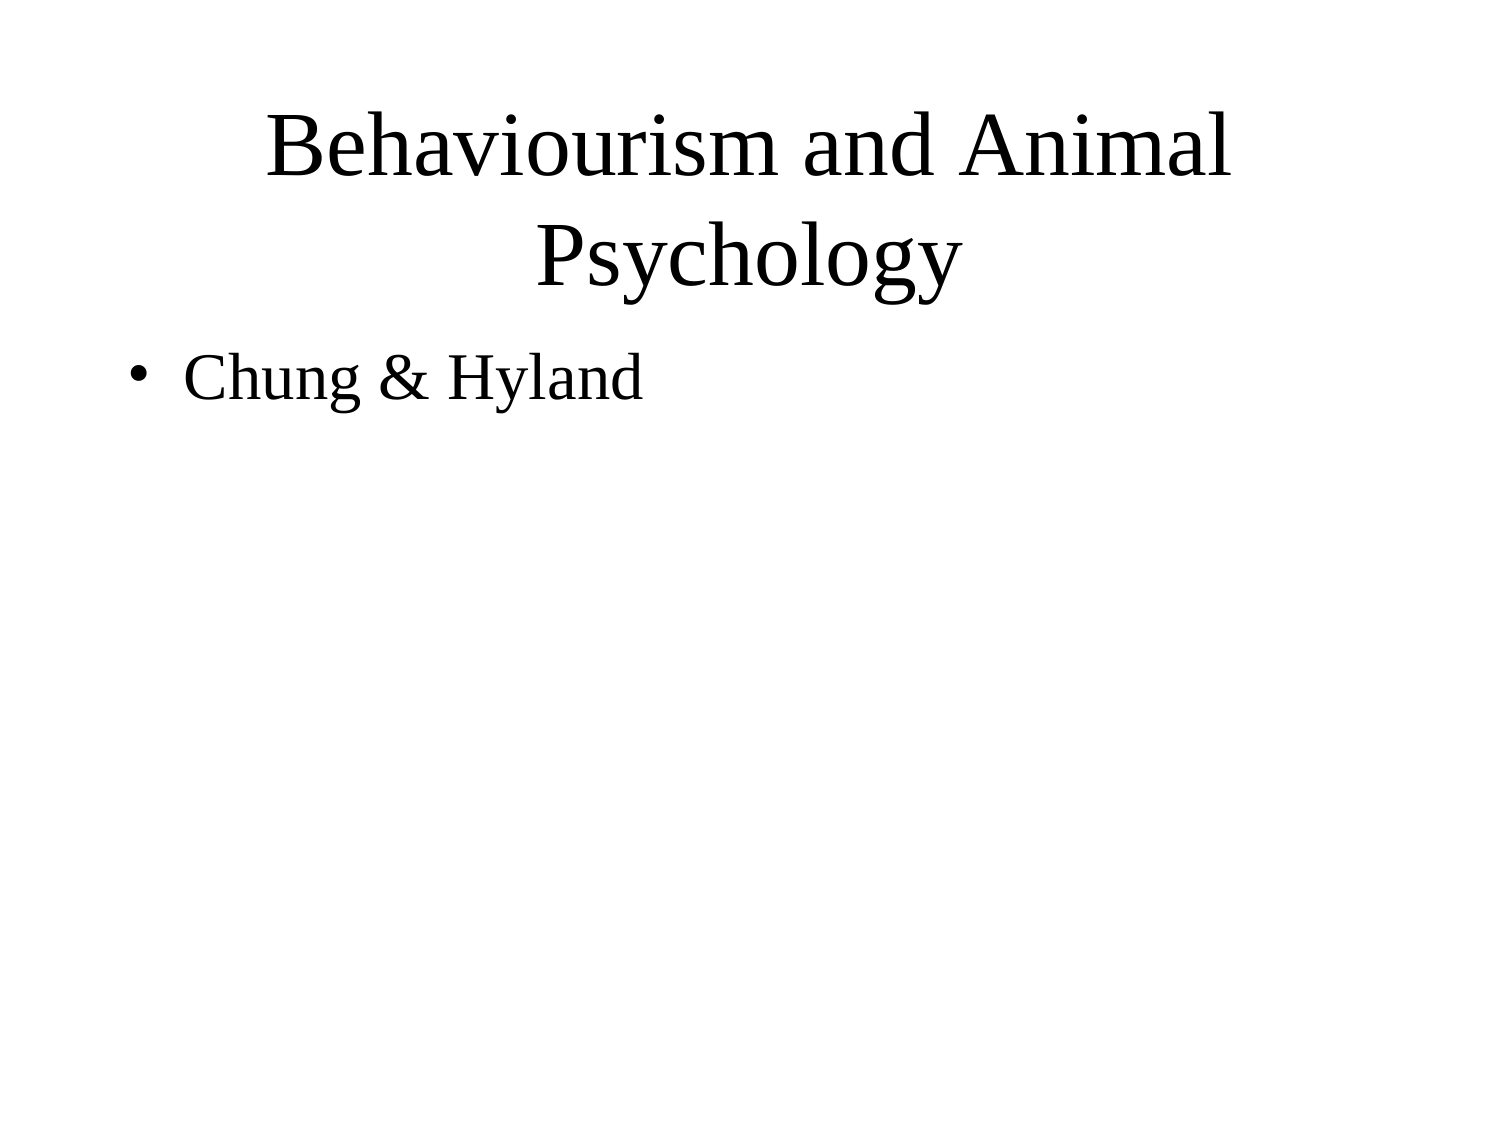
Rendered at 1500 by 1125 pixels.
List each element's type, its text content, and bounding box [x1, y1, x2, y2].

title Behaviourism and Animal Psychology [112, 99, 1388, 288]
list Chung & Hyland [112, 324, 1388, 1000]
